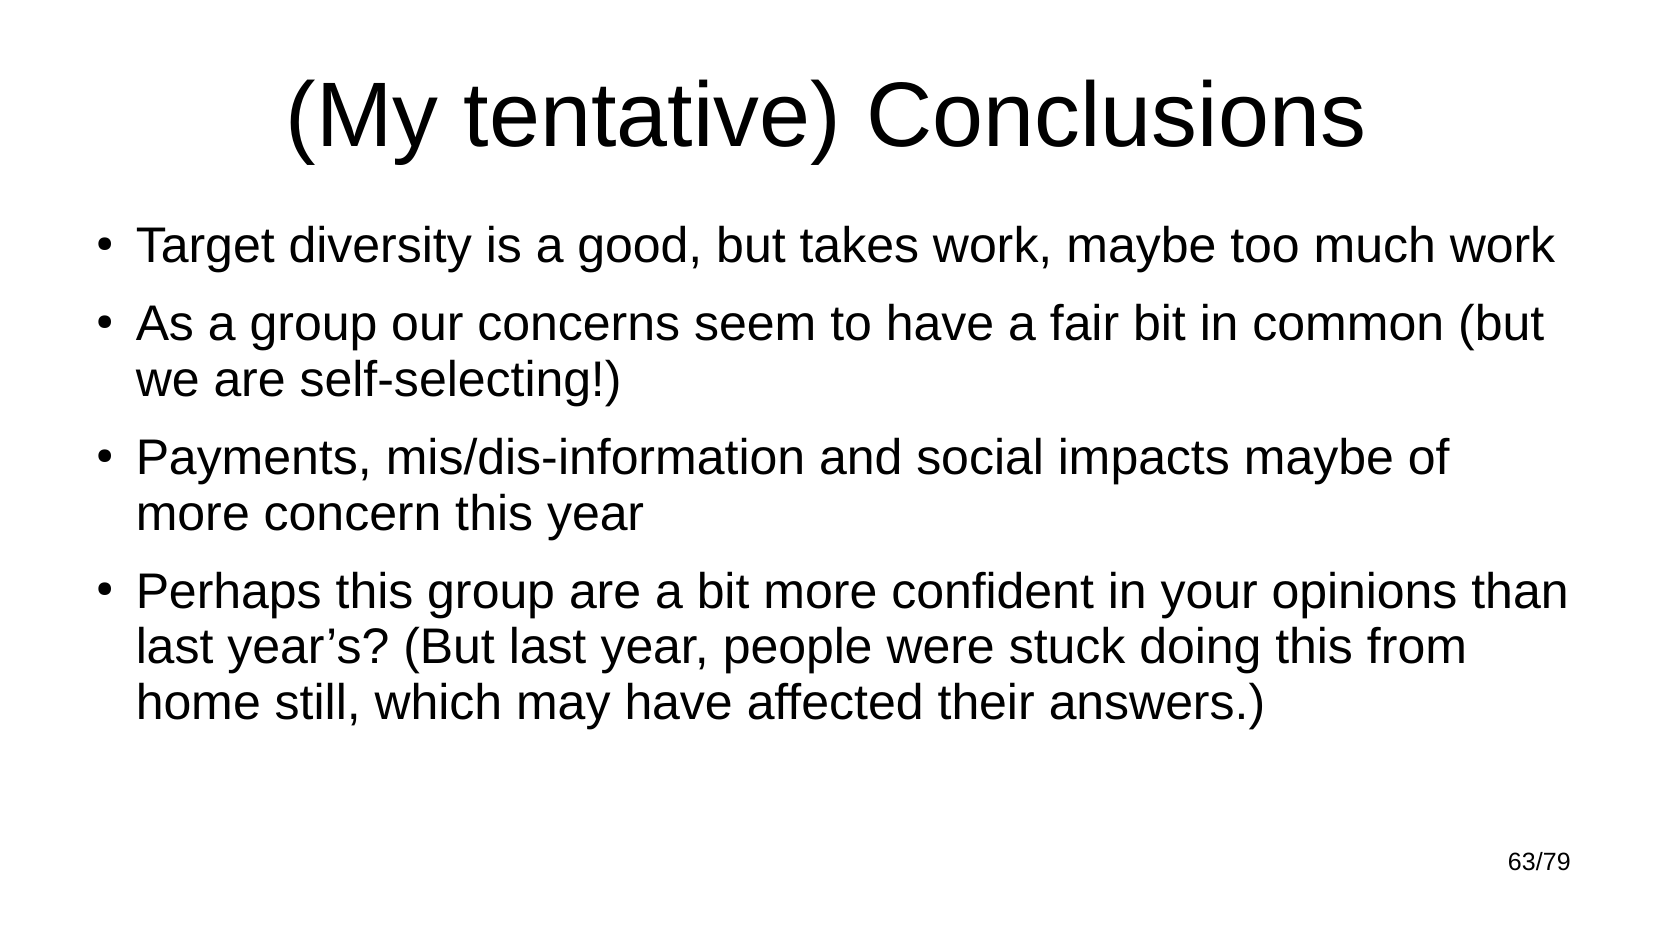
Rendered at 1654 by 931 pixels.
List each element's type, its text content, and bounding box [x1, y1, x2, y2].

title (My tentative) Conclusions [82, 37, 1571, 193]
list Target diversity is a good, but takes work, maybe too much work As a group our concerns seem to have a fair bit in common (but we are self-selecting!) Payments, mis/dis-information and social impacts maybe of more concern this year Perhaps this group are a bit more confident in your opinions than last year’s? (But last year, people were stuck doing this from home still, which may have affected their answers.) [82, 217, 1571, 758]
